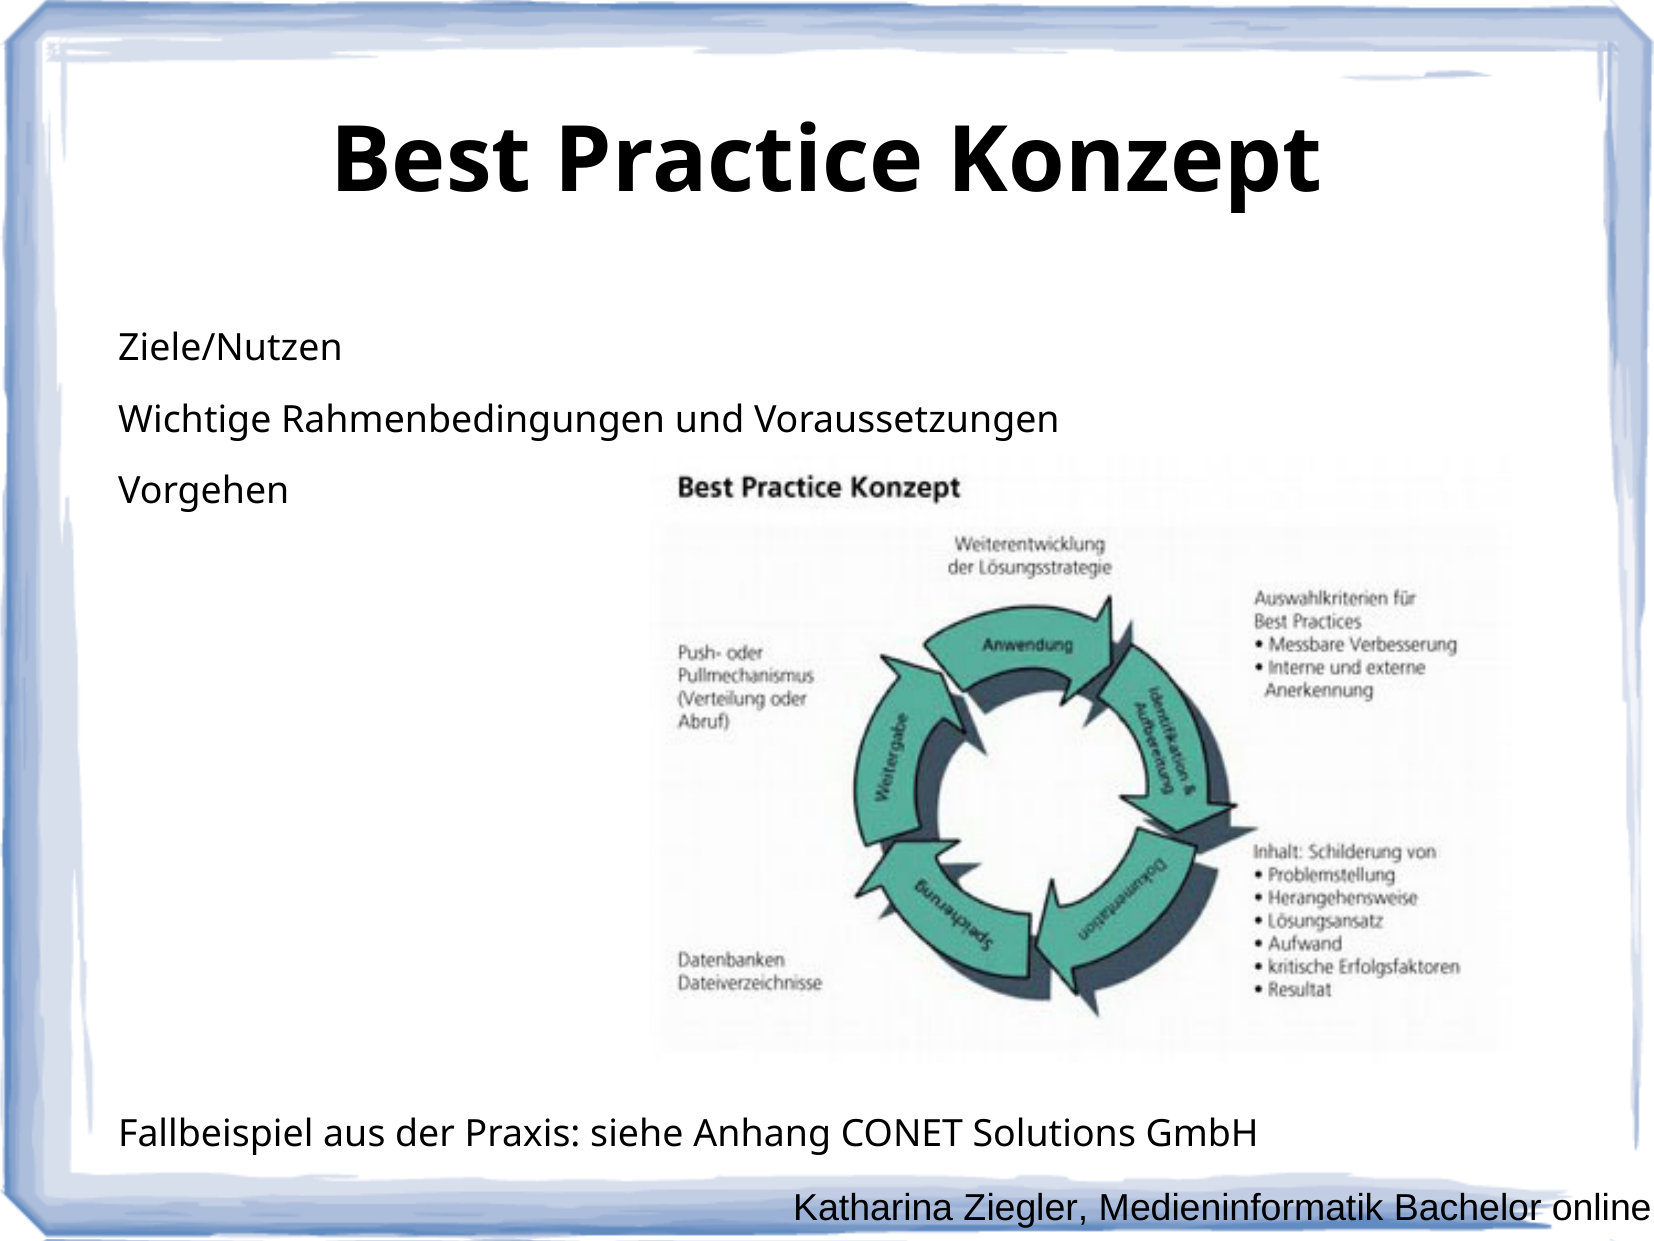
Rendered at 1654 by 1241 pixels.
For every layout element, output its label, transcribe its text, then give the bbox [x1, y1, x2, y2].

text_box Katharina Ziegler, Medieninformatik Bachelor online [749, 1176, 1654, 1241]
list Ziele/Nutzen Wichtige Rahmenbedingungen und Voraussetzungen Vorgehen Fallbeispiel aus der Praxis: siehe Anhang CONET Solutions GmbH [118, 324, 1571, 1155]
title Best Practice Konzept [82, 49, 1571, 257]
picture [0, 0, 1654, 1241]
